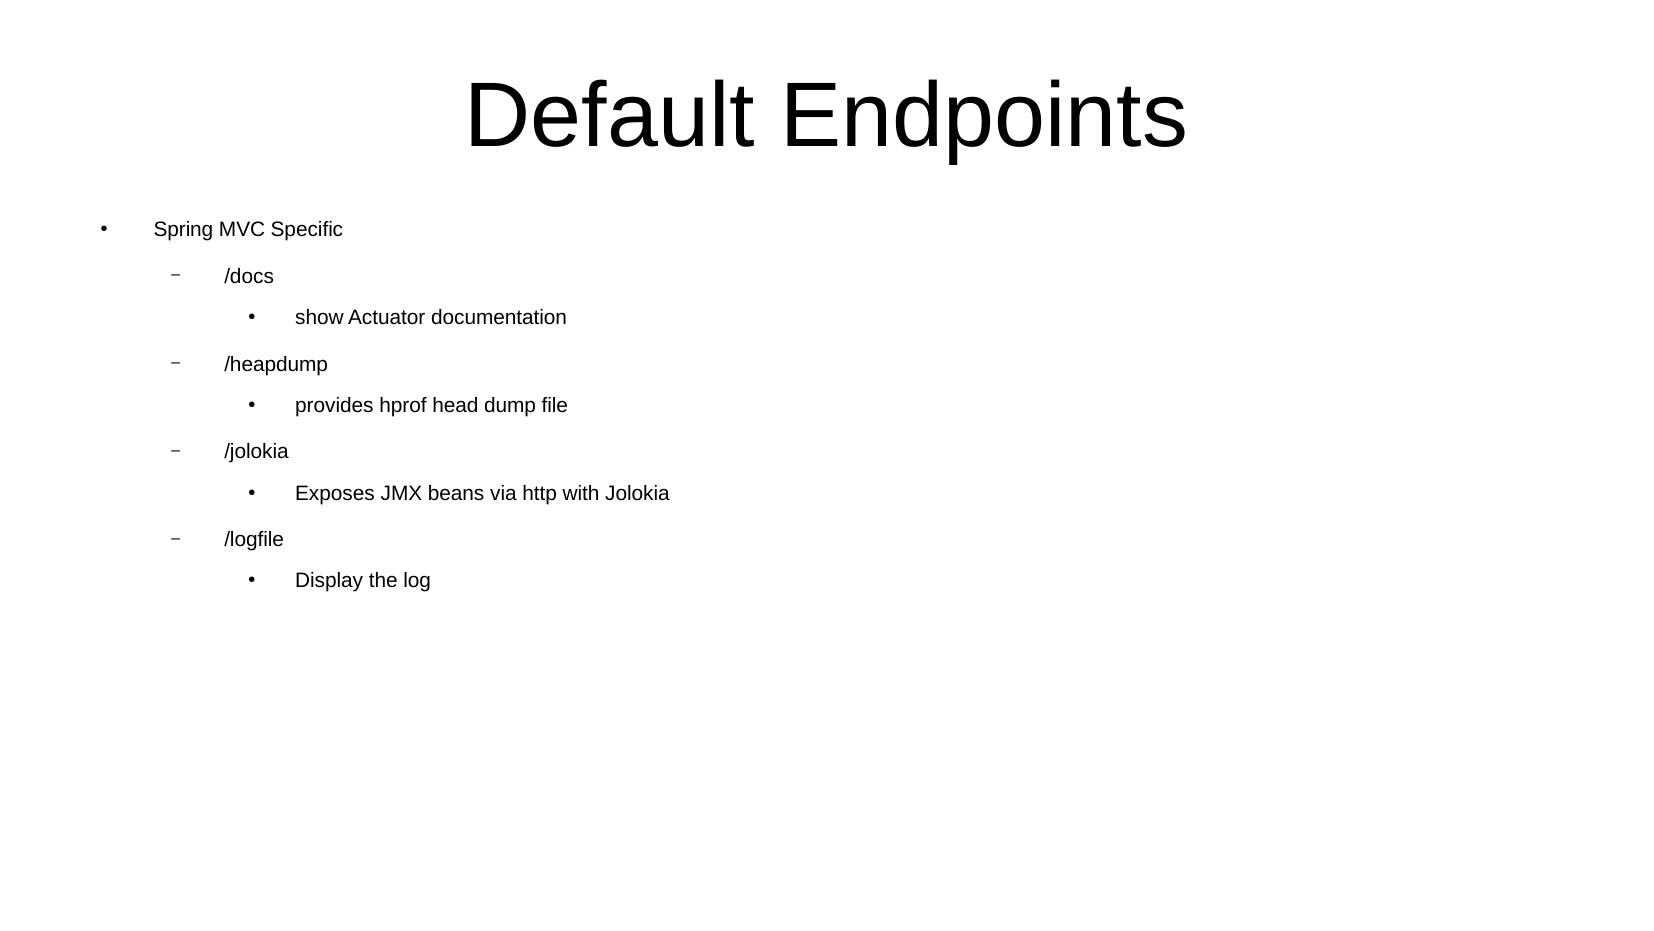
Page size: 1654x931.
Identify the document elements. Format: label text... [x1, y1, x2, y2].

list Spring MVC Specific /docs show Actuator documentation /heapdump provides hprof head dump file /jolokia Exposes JMX beans via http with Jolokia /logfile Display the log [82, 217, 1636, 916]
title Default Endpoints [82, 37, 1571, 193]
